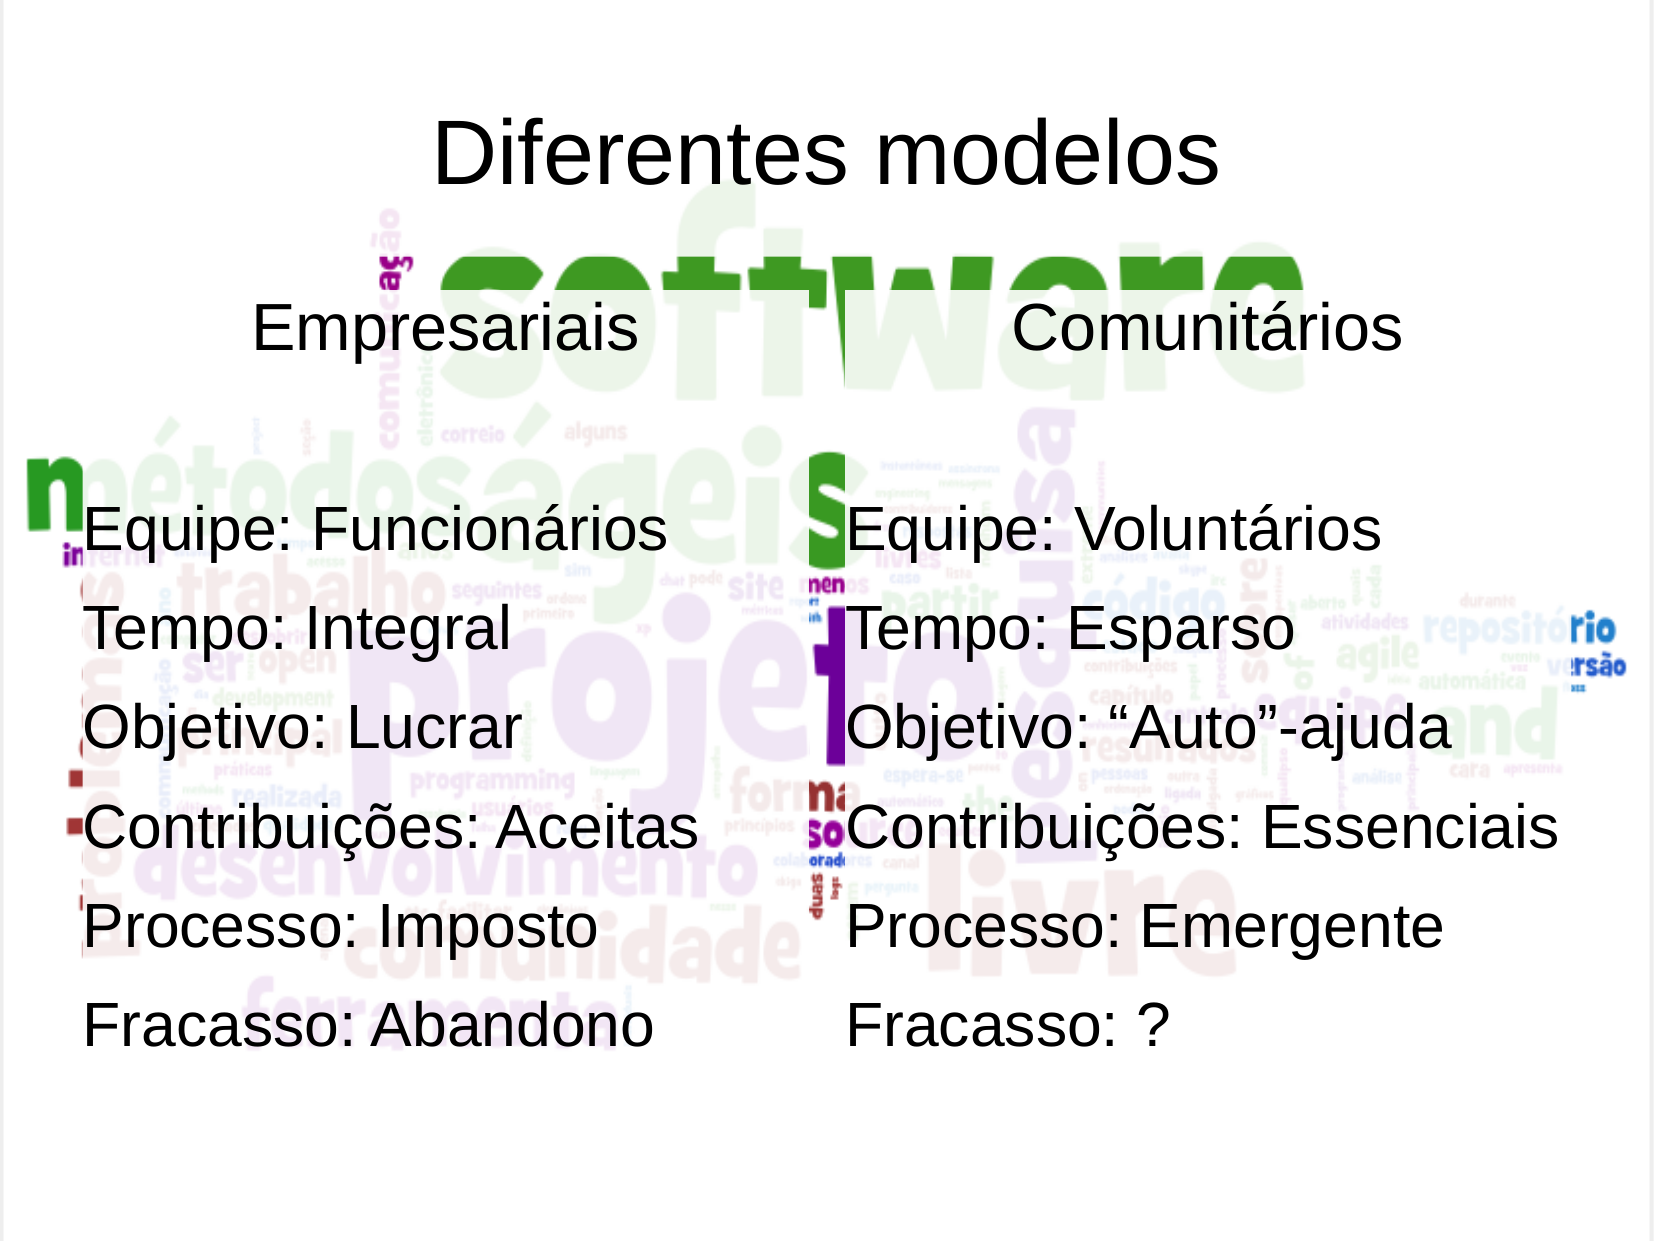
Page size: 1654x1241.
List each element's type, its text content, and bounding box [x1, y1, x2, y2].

title Diferentes modelos [82, 49, 1571, 257]
list Comunitários Equipe: Voluntários Tempo: Esparso Objetivo: “Auto”-ajuda Contribuições: Essenciais Processo: Emergente Fracasso: ? [845, 290, 1572, 1094]
list Empresariais Equipe: Funcionários Tempo: Integral Objetivo: Lucrar Contribuições: Aceitas Processo: Imposto Fracasso: Abandono [82, 290, 809, 1109]
picture [0, 0, 1654, 1241]
